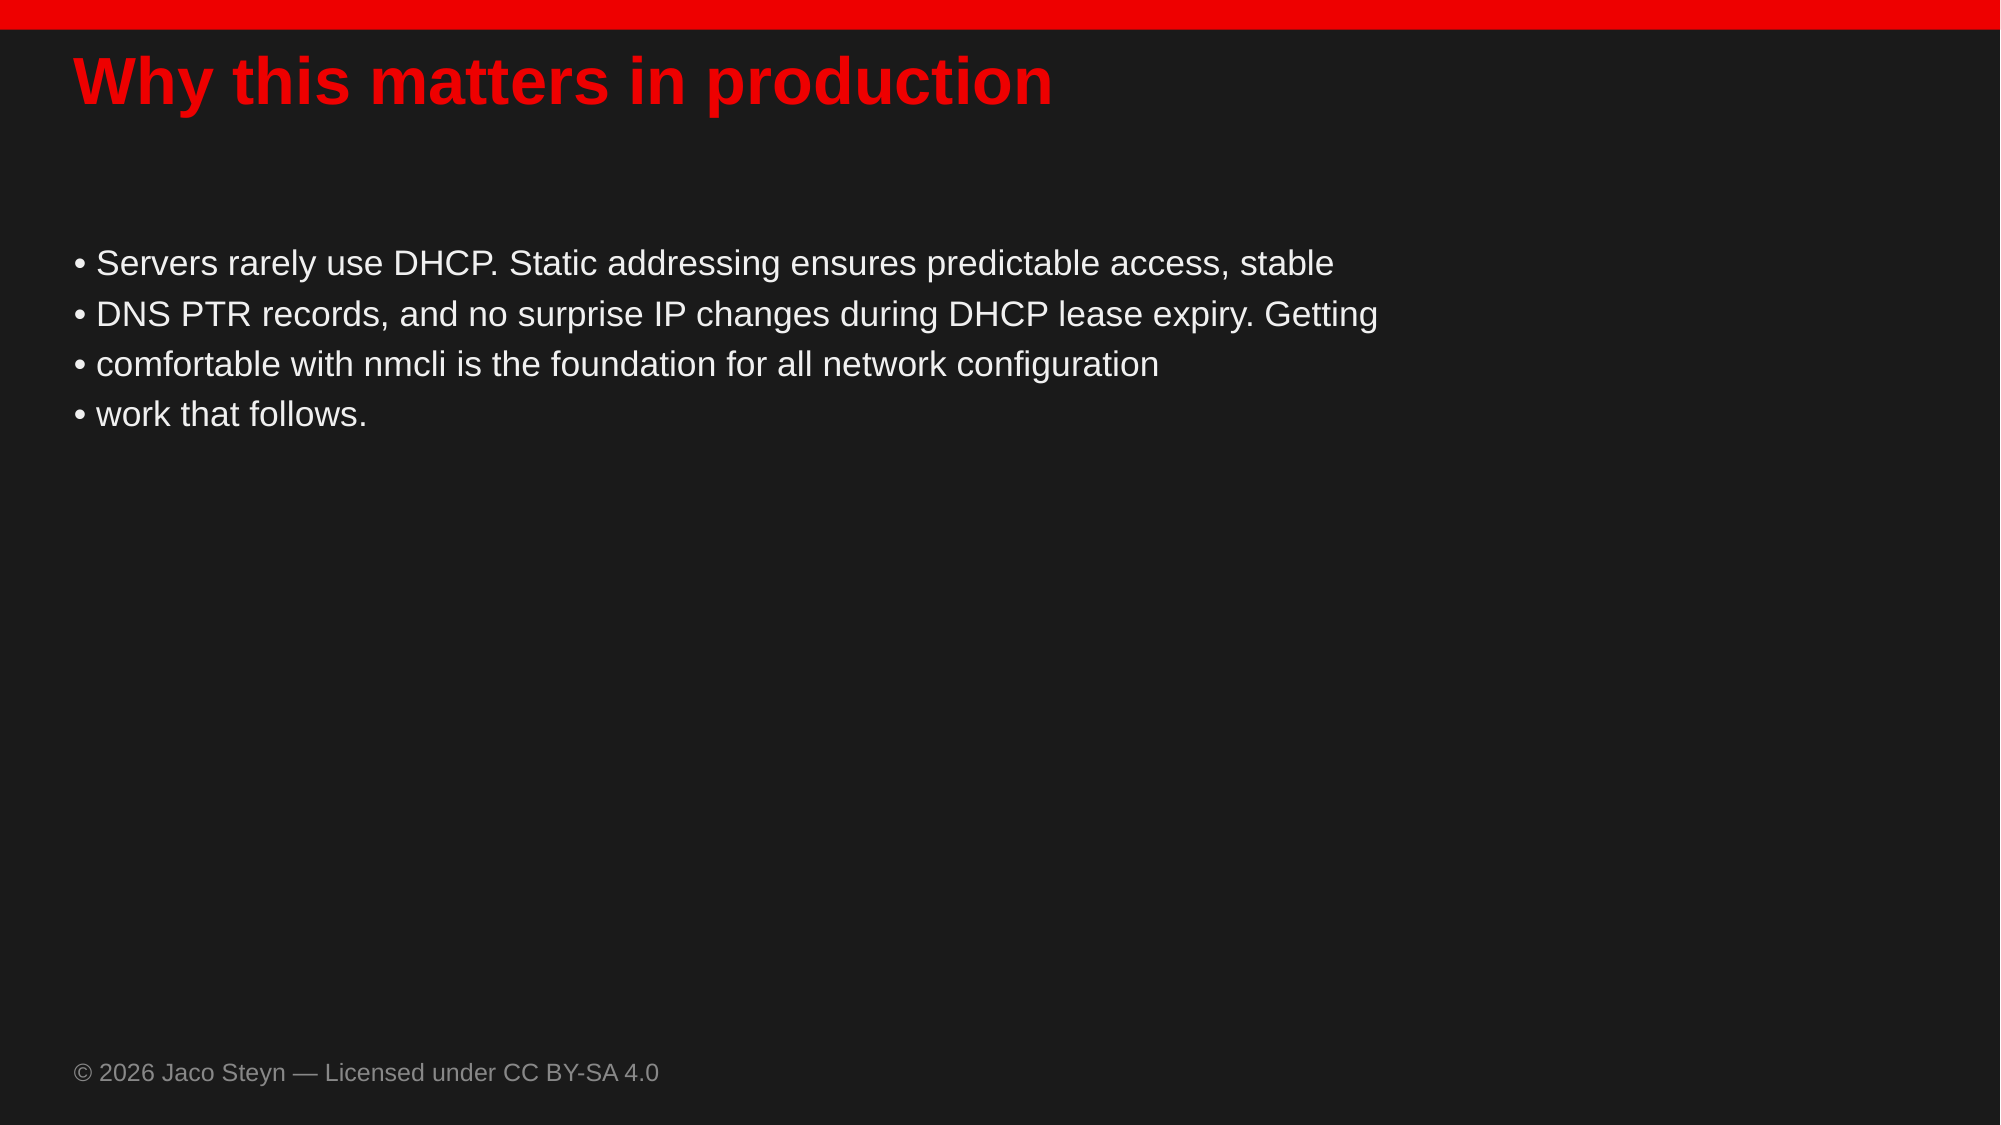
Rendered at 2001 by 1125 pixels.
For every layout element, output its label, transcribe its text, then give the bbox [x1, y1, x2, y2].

text_box [0, 0, 2001, 30]
text_box • Servers rarely use DHCP. Static addressing ensures predictable access, stable • DNS PTR records, and no surprise IP changes during DHCP lease expiry. Getting • comfortable with nmcli is the foundation for all network configuration • work that follows. [59, 236, 1942, 1037]
text_box © 2026 Jaco Steyn — Licensed under CC BY-SA 4.0 [59, 1051, 1942, 1093]
text_box Why this matters in production [59, 36, 1942, 208]
